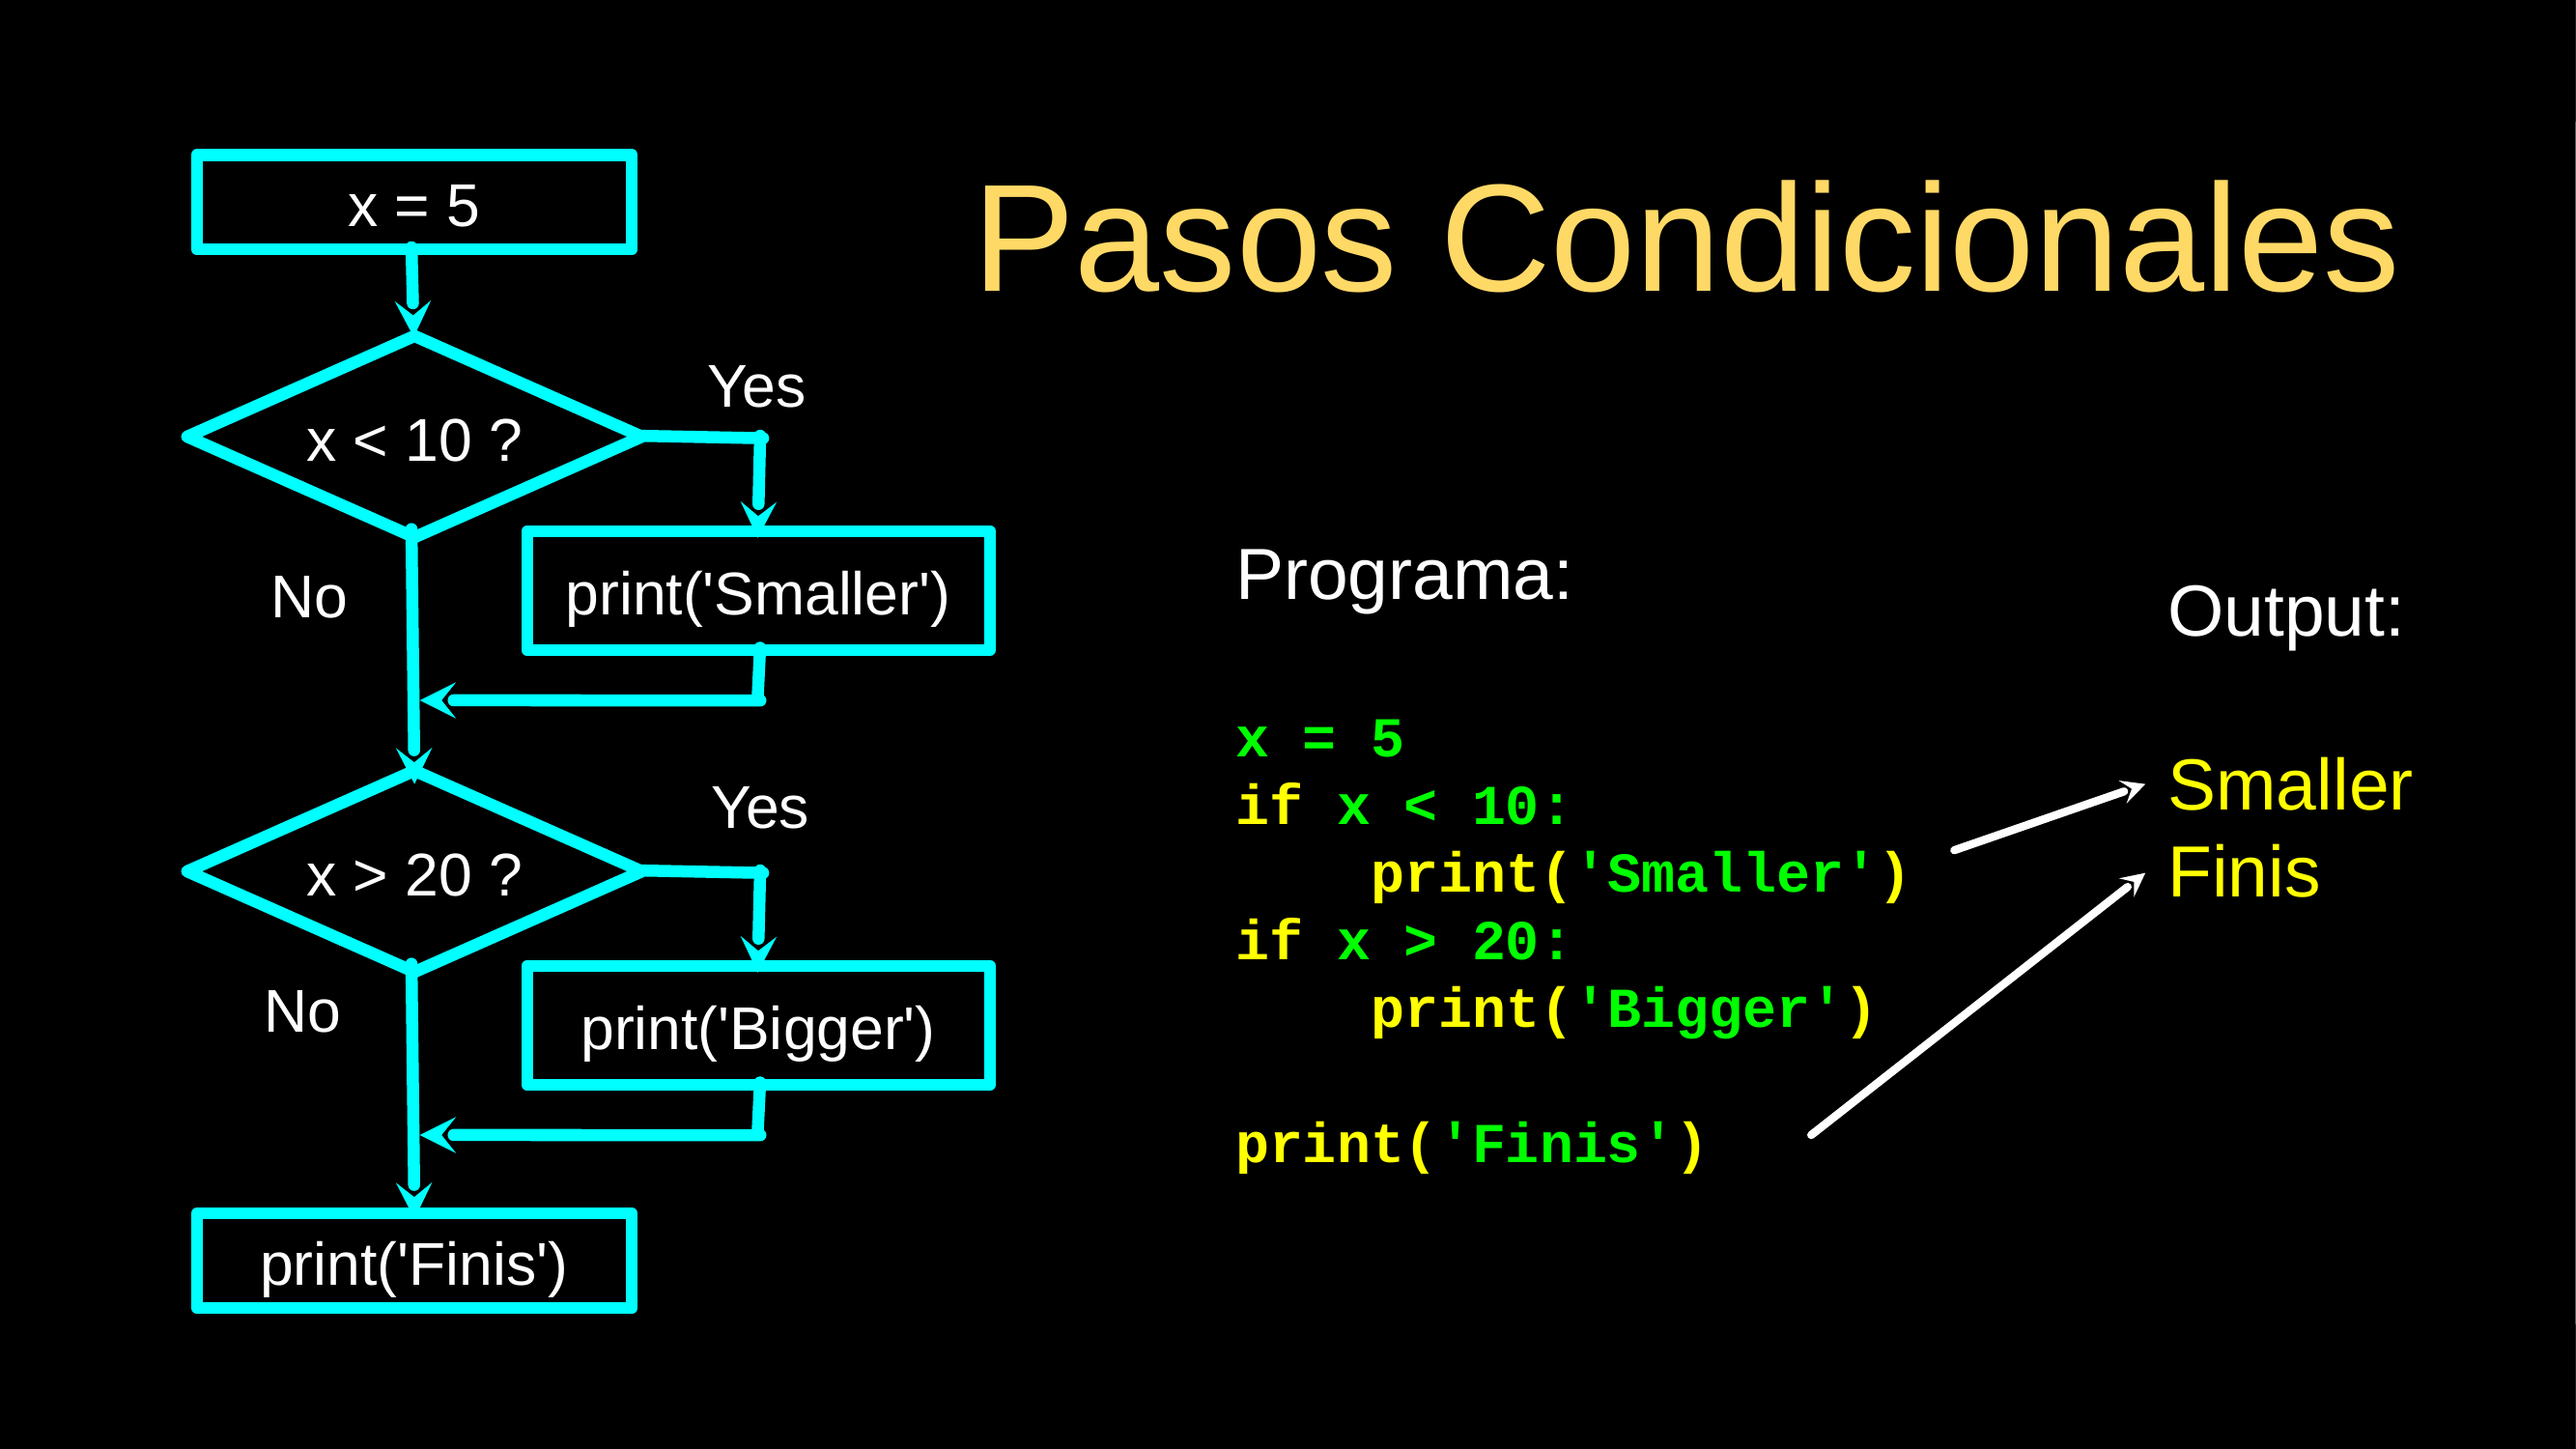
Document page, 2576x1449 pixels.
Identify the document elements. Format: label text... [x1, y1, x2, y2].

text_box No [245, 966, 361, 1050]
text_box print('Smaller') [526, 530, 990, 650]
text_box print('Bigger') [526, 965, 990, 1085]
text_box Yes [702, 754, 818, 854]
title Pasos Condicionales [927, 122, 2448, 338]
text_box x = 5 [197, 155, 633, 250]
text_box Yes [699, 333, 815, 433]
text_box x < 10 ? [186, 335, 635, 536]
text_box Output: Smaller Finis [2167, 564, 2419, 911]
text_box x > 20 ? [186, 770, 635, 971]
text_box print('Finis') [197, 1213, 633, 1309]
text_box Programa: x = 5 if x < 10: print('Smaller') if x > 20: print('Bigger') print('Finis') [1235, 455, 1955, 1246]
text_box No [251, 537, 367, 650]
